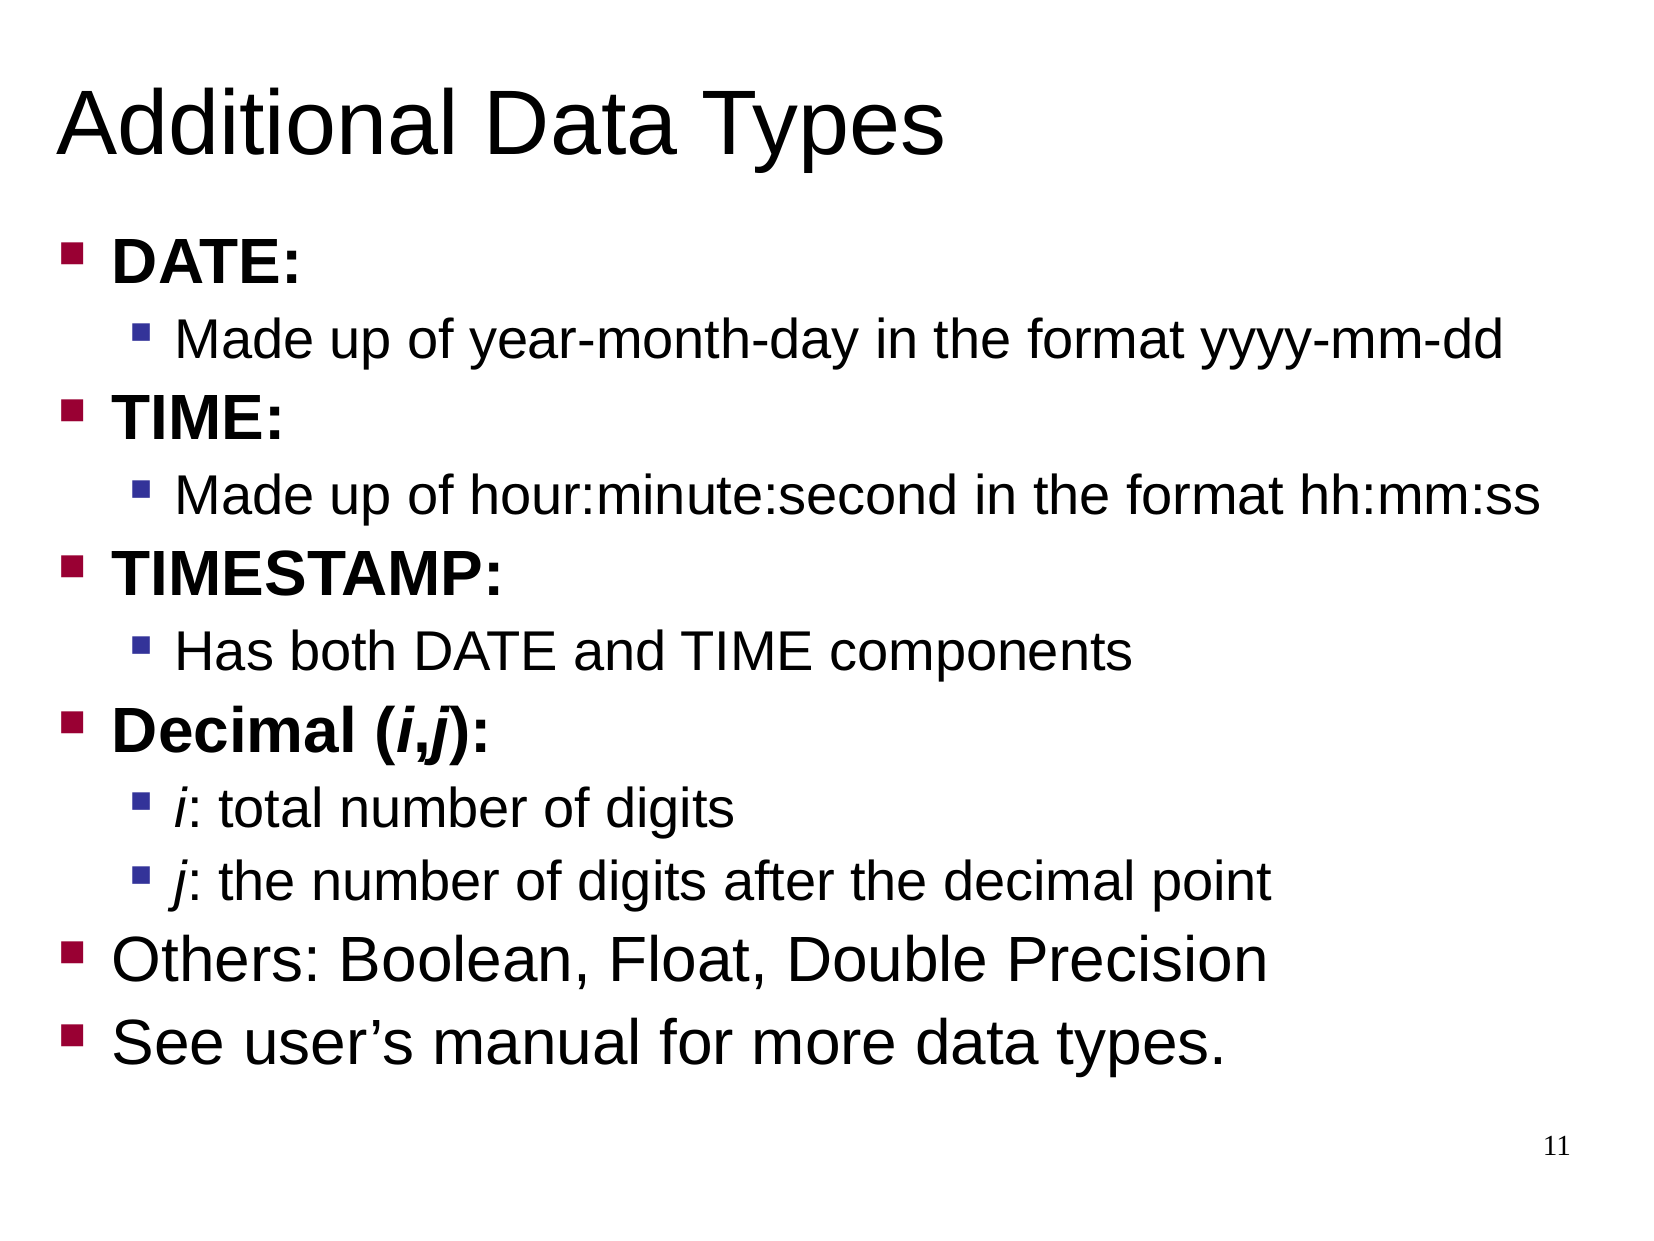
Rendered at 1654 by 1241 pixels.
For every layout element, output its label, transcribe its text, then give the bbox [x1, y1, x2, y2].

title Additional Data Types [41, 54, 1452, 180]
list DATE: Made up of year-month-day in the format yyyy-mm-dd TIME: Made up of hour:minute:second in the format hh:mm:ss TIMESTAMP: Has both DATE and TIME components Decimal (i,j): i: total number of digits j: the number of digits after the decimal point Others: Boolean, Float, Double Precision See user’s manual for more data types. [43, 220, 1544, 1186]
